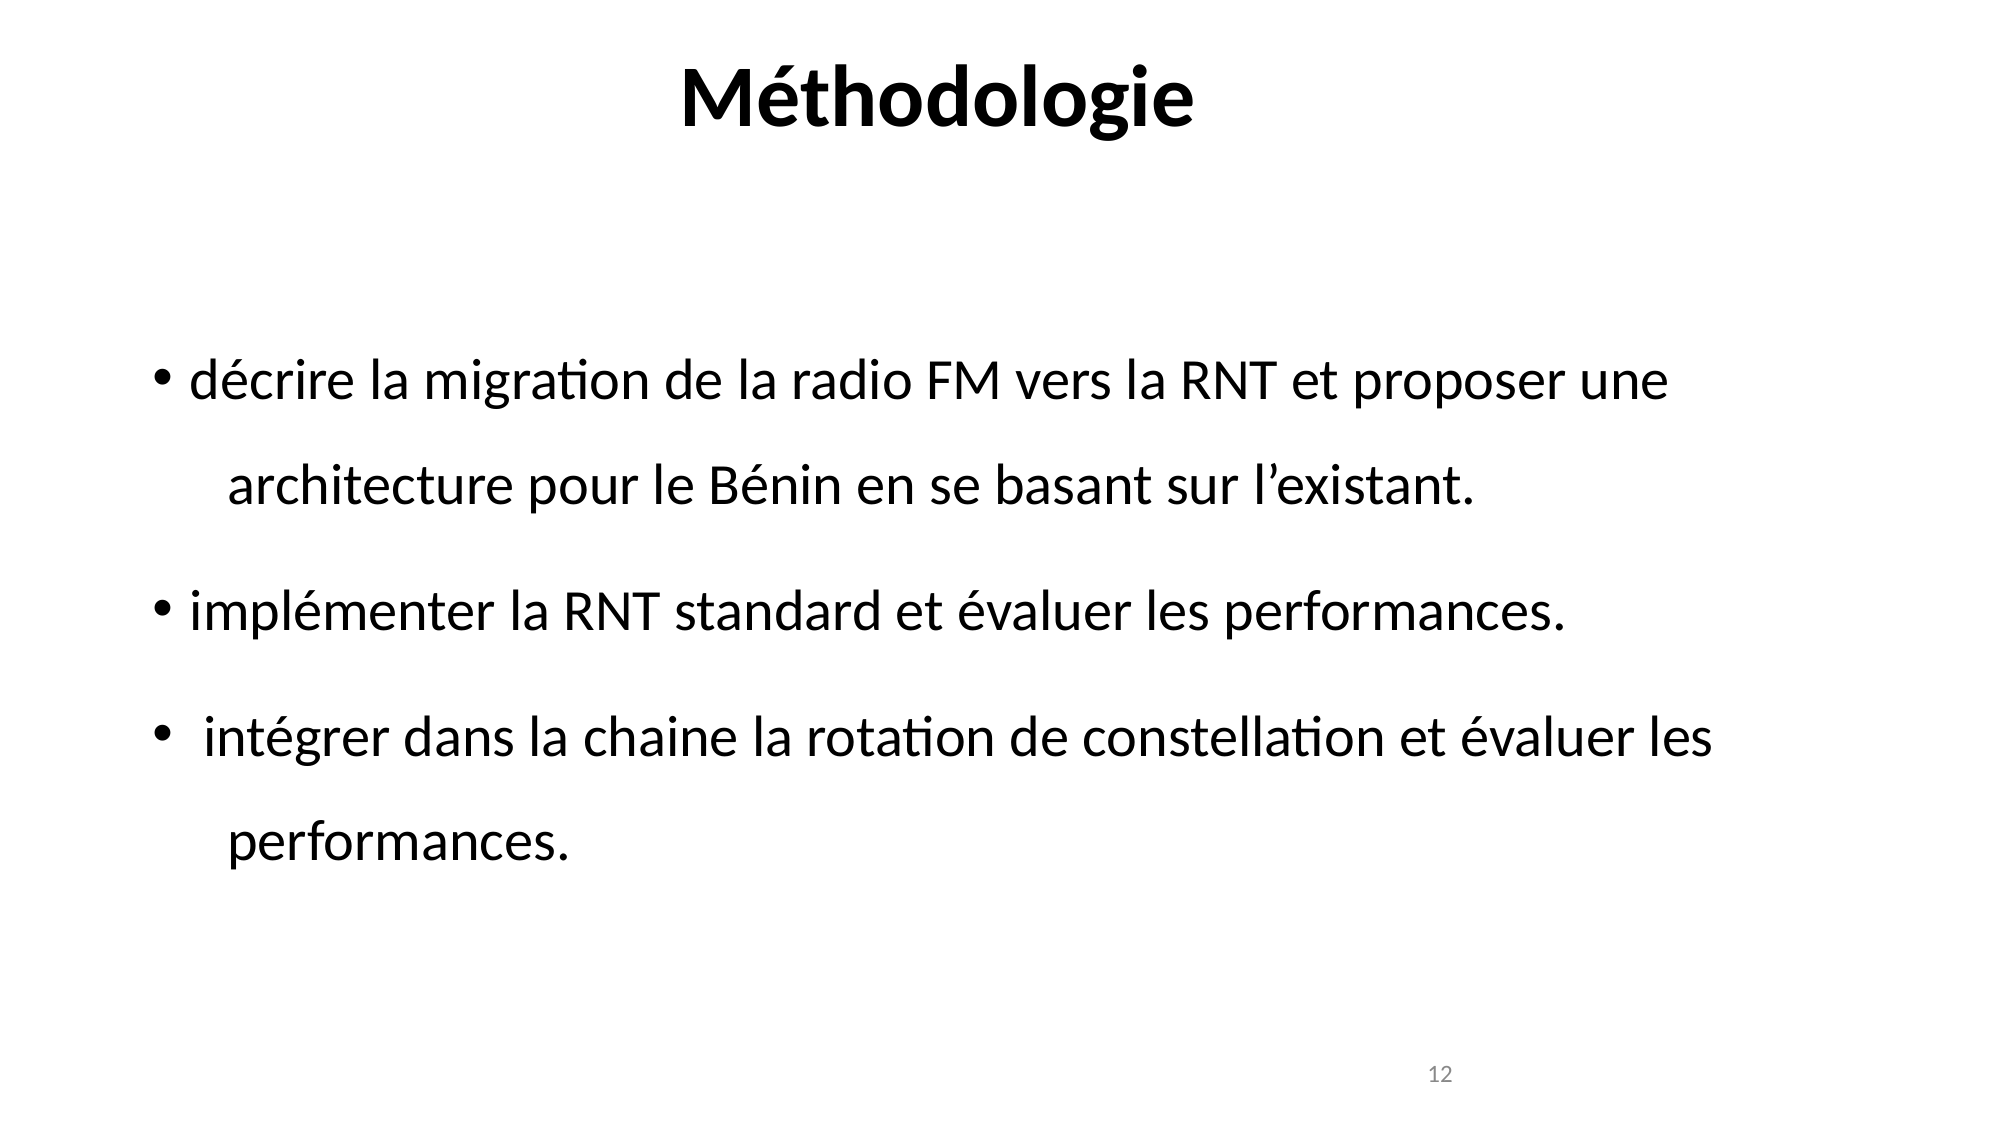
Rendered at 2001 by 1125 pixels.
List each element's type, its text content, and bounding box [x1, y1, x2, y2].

text_box [1412, 1042, 1863, 1103]
title Méthodologie [85, 41, 1811, 260]
list décrire la migration de la radio FM vers la RNT et proposer une architecture pour le Bénin en se basant sur l’existant. implémenter la RNT standard et évaluer les performances. intégrer dans la chaine la rotation de constellation et évaluer les performances. [137, 299, 1863, 1014]
